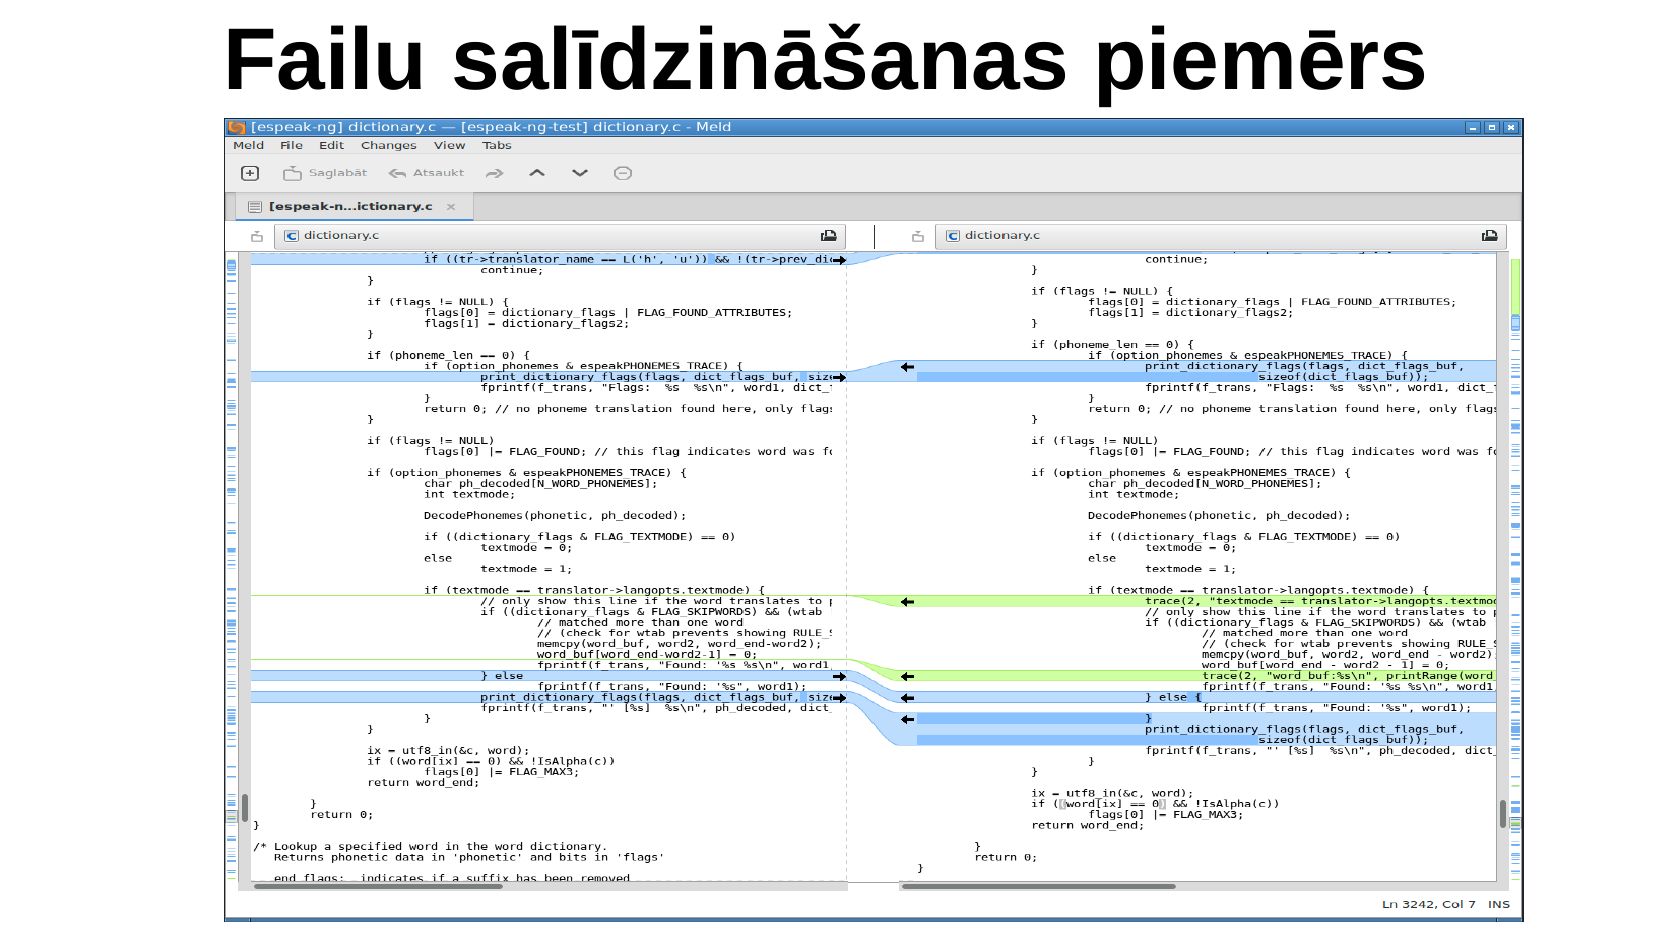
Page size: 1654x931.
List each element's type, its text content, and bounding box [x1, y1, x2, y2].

title Failu salīdzināšanas piemērs [177, 8, 1477, 101]
picture [224, 118, 1524, 922]
